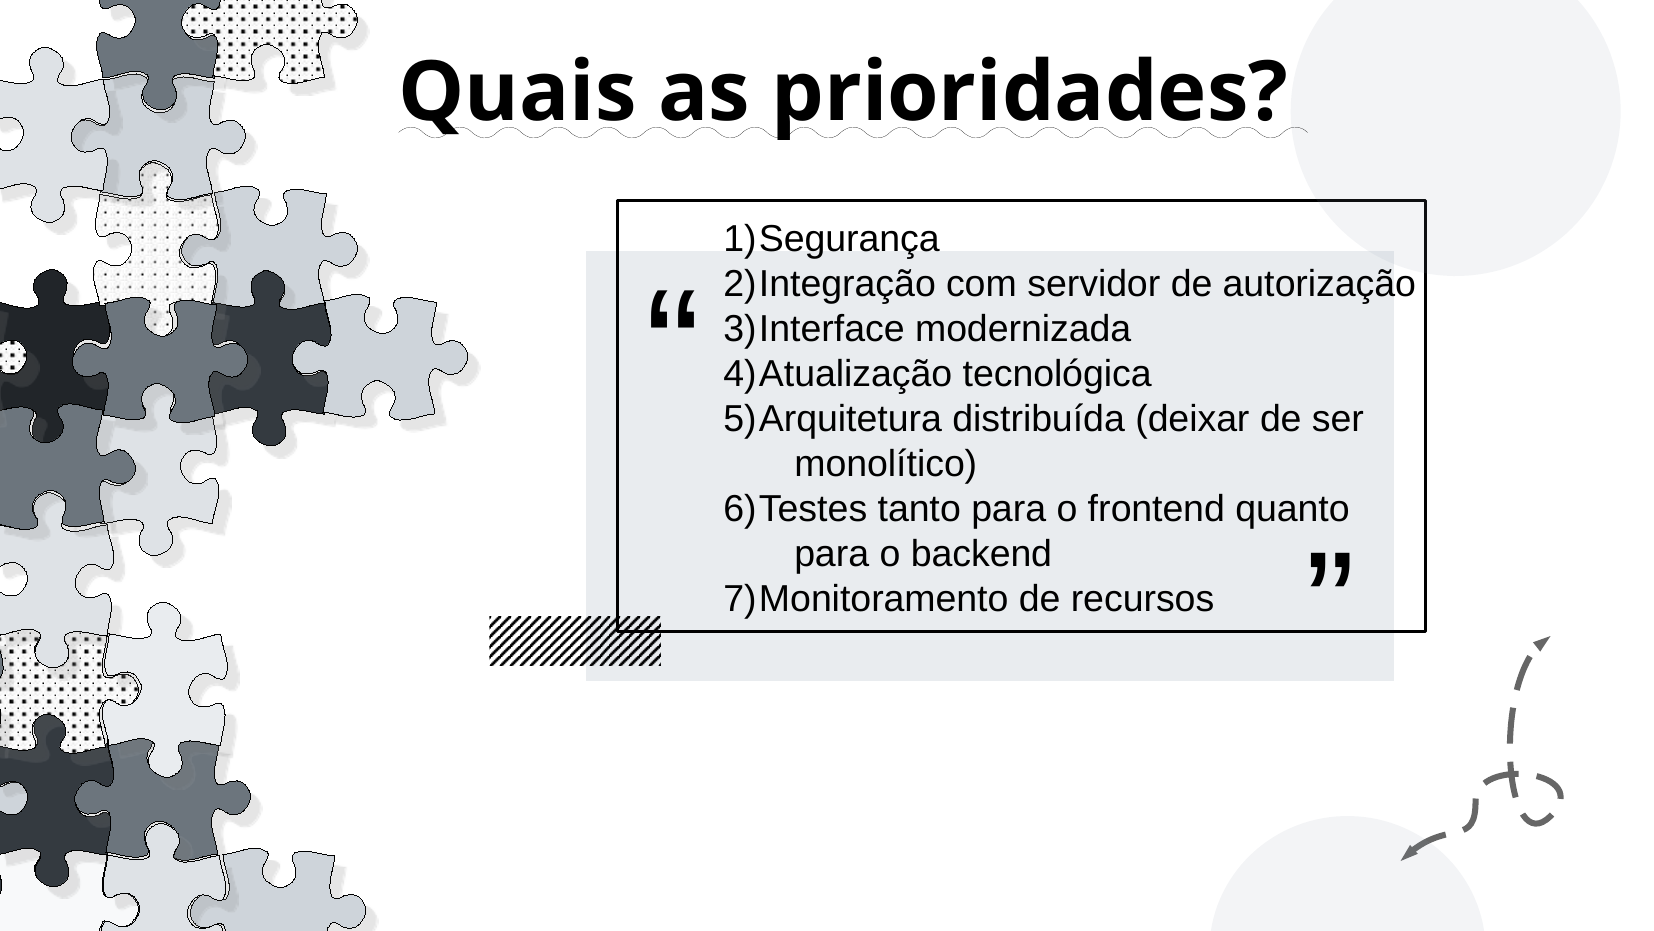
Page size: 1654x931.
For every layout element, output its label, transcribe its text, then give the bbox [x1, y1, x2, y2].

text_box Quais as prioridades? [383, 29, 1447, 178]
text_box Segurança Integração com servidor de autorização Interface modernizada Atualização tecnológica Arquitetura distribuída (deixar de ser monolítico) Testes tanto para o frontend quanto para o backend Monitoramento de recursos [708, 206, 1447, 642]
